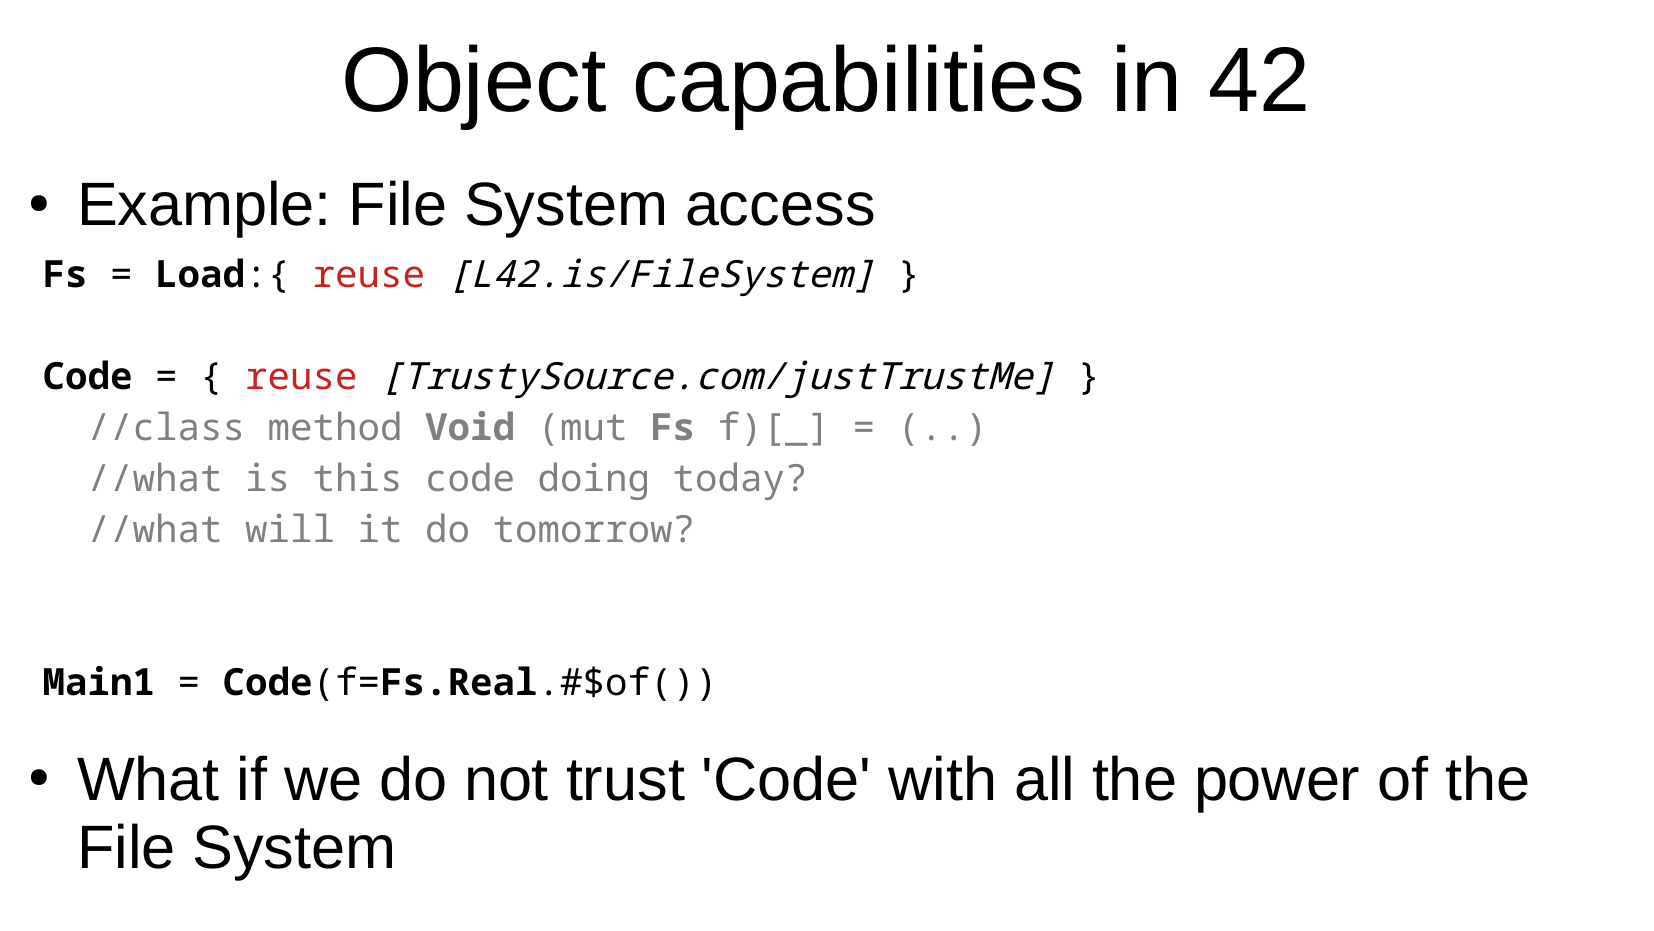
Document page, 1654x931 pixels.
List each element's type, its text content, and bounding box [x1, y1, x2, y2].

title Object capabilities in 42 [82, 0, 1571, 170]
list Example: File System access What if we do not trust 'Code' with all the power of the File System [11, 170, 1583, 883]
text_box Fs = Load:{ reuse [L42.is/FileSystem] } Code = { reuse [TrustySource.com/justTrustMe] } //class method Void (mut Fs f)[_] = (..) //what is this code doing today? //what will it do tomorrow? Main1 = Code(f=Fs.Real.#$of()) [27, 239, 1654, 709]
